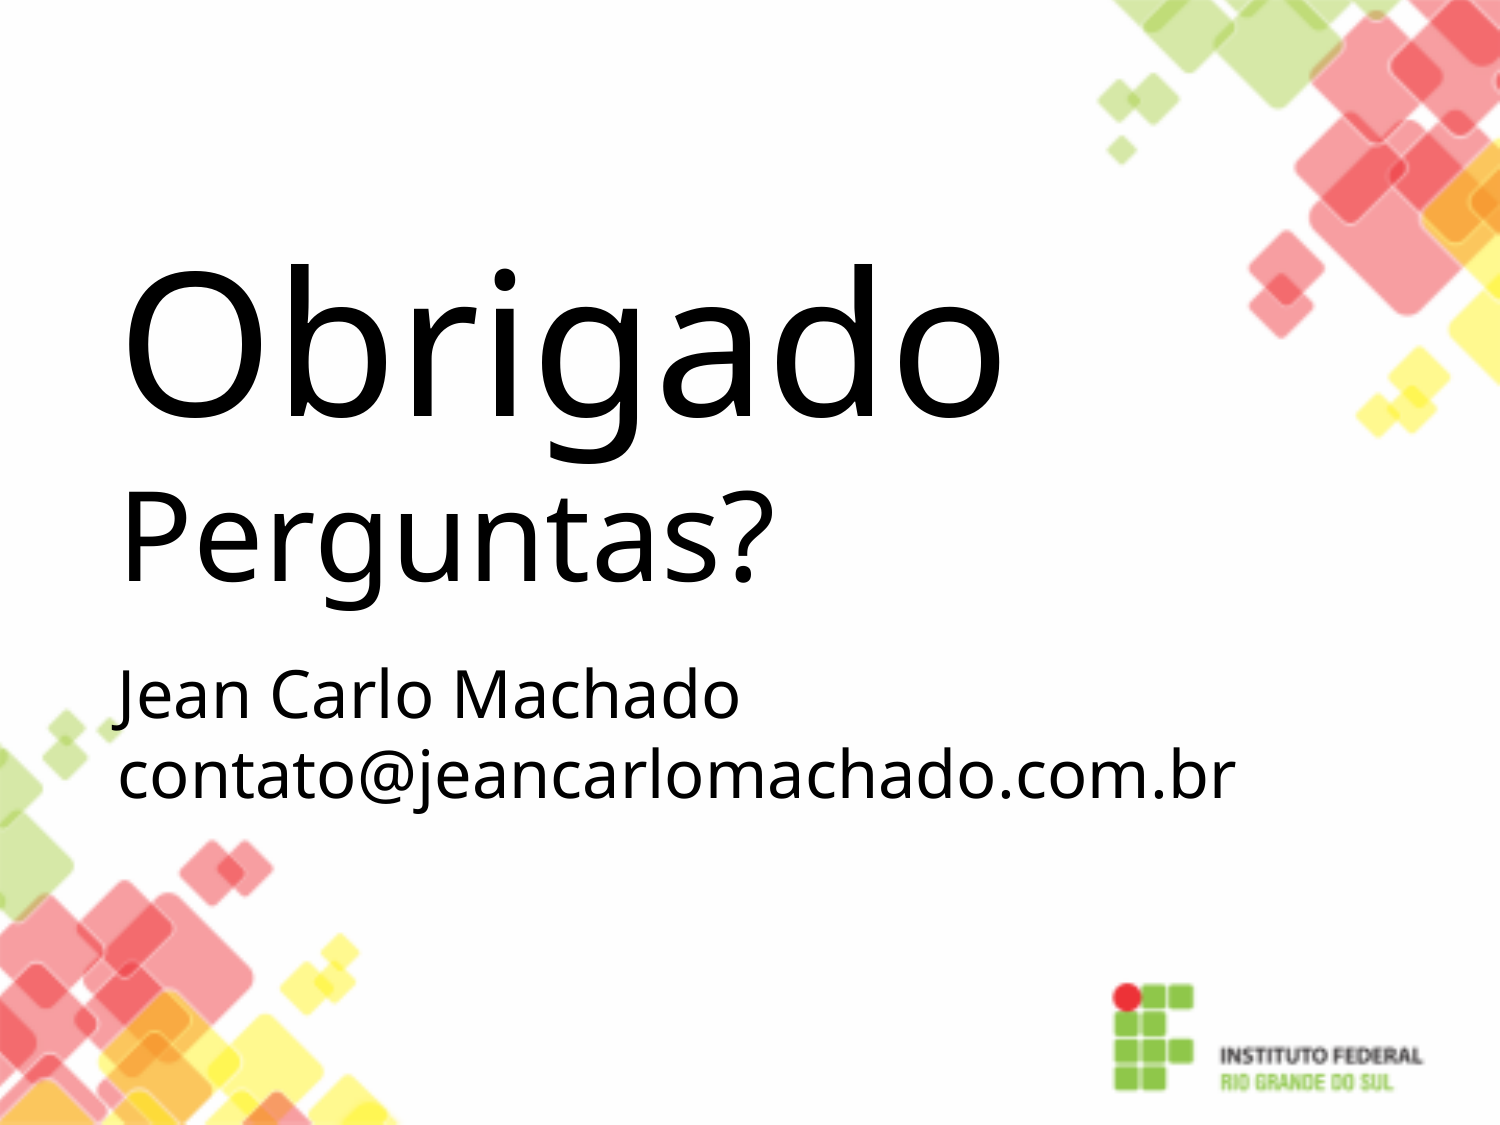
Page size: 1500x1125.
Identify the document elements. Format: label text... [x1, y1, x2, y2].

text_box Obrigado Perguntas? Jean Carlo Machado contato@jeancarlomachado.com.br [103, 59, 1397, 1014]
picture [0, 0, 1500, 1125]
